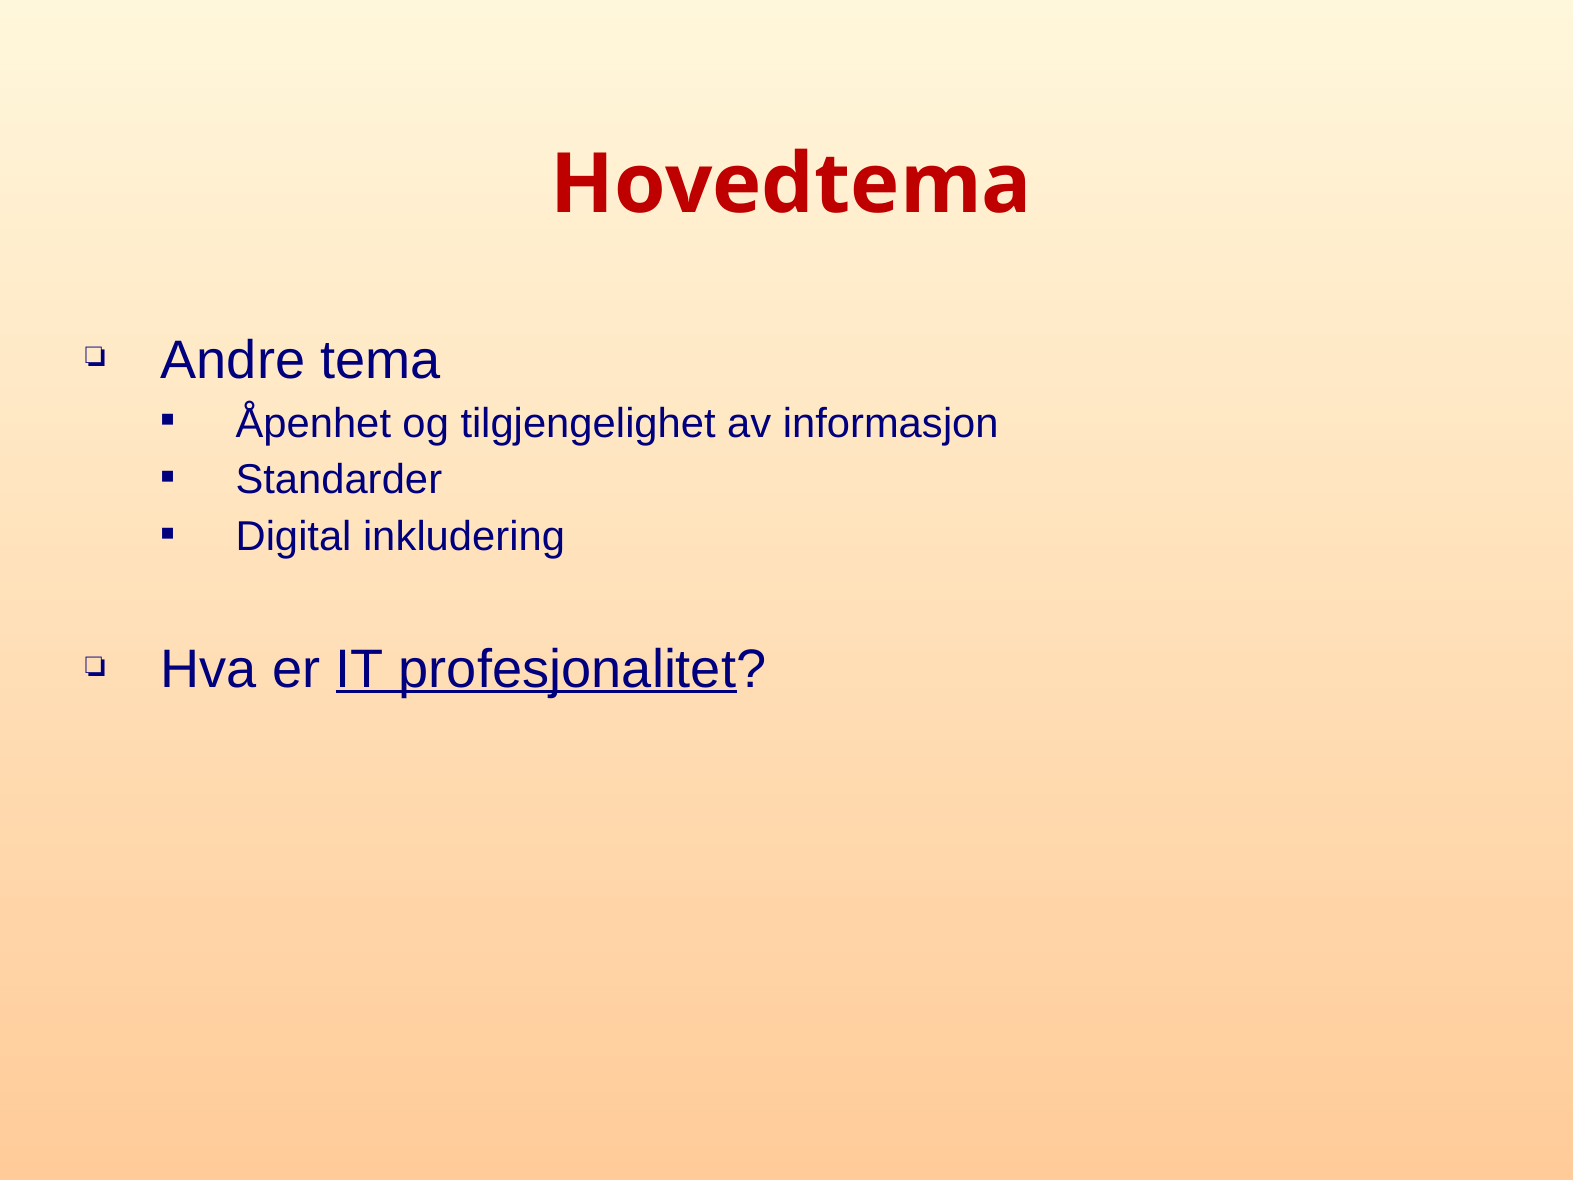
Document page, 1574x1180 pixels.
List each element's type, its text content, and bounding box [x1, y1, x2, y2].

title Hovedtema [39, 54, 1543, 309]
list Andre tema Åpenhet og tilgjengelighet av informasjon Standarder Digital inkludering Hva er IT profesjonalitet? [85, 336, 1539, 1170]
